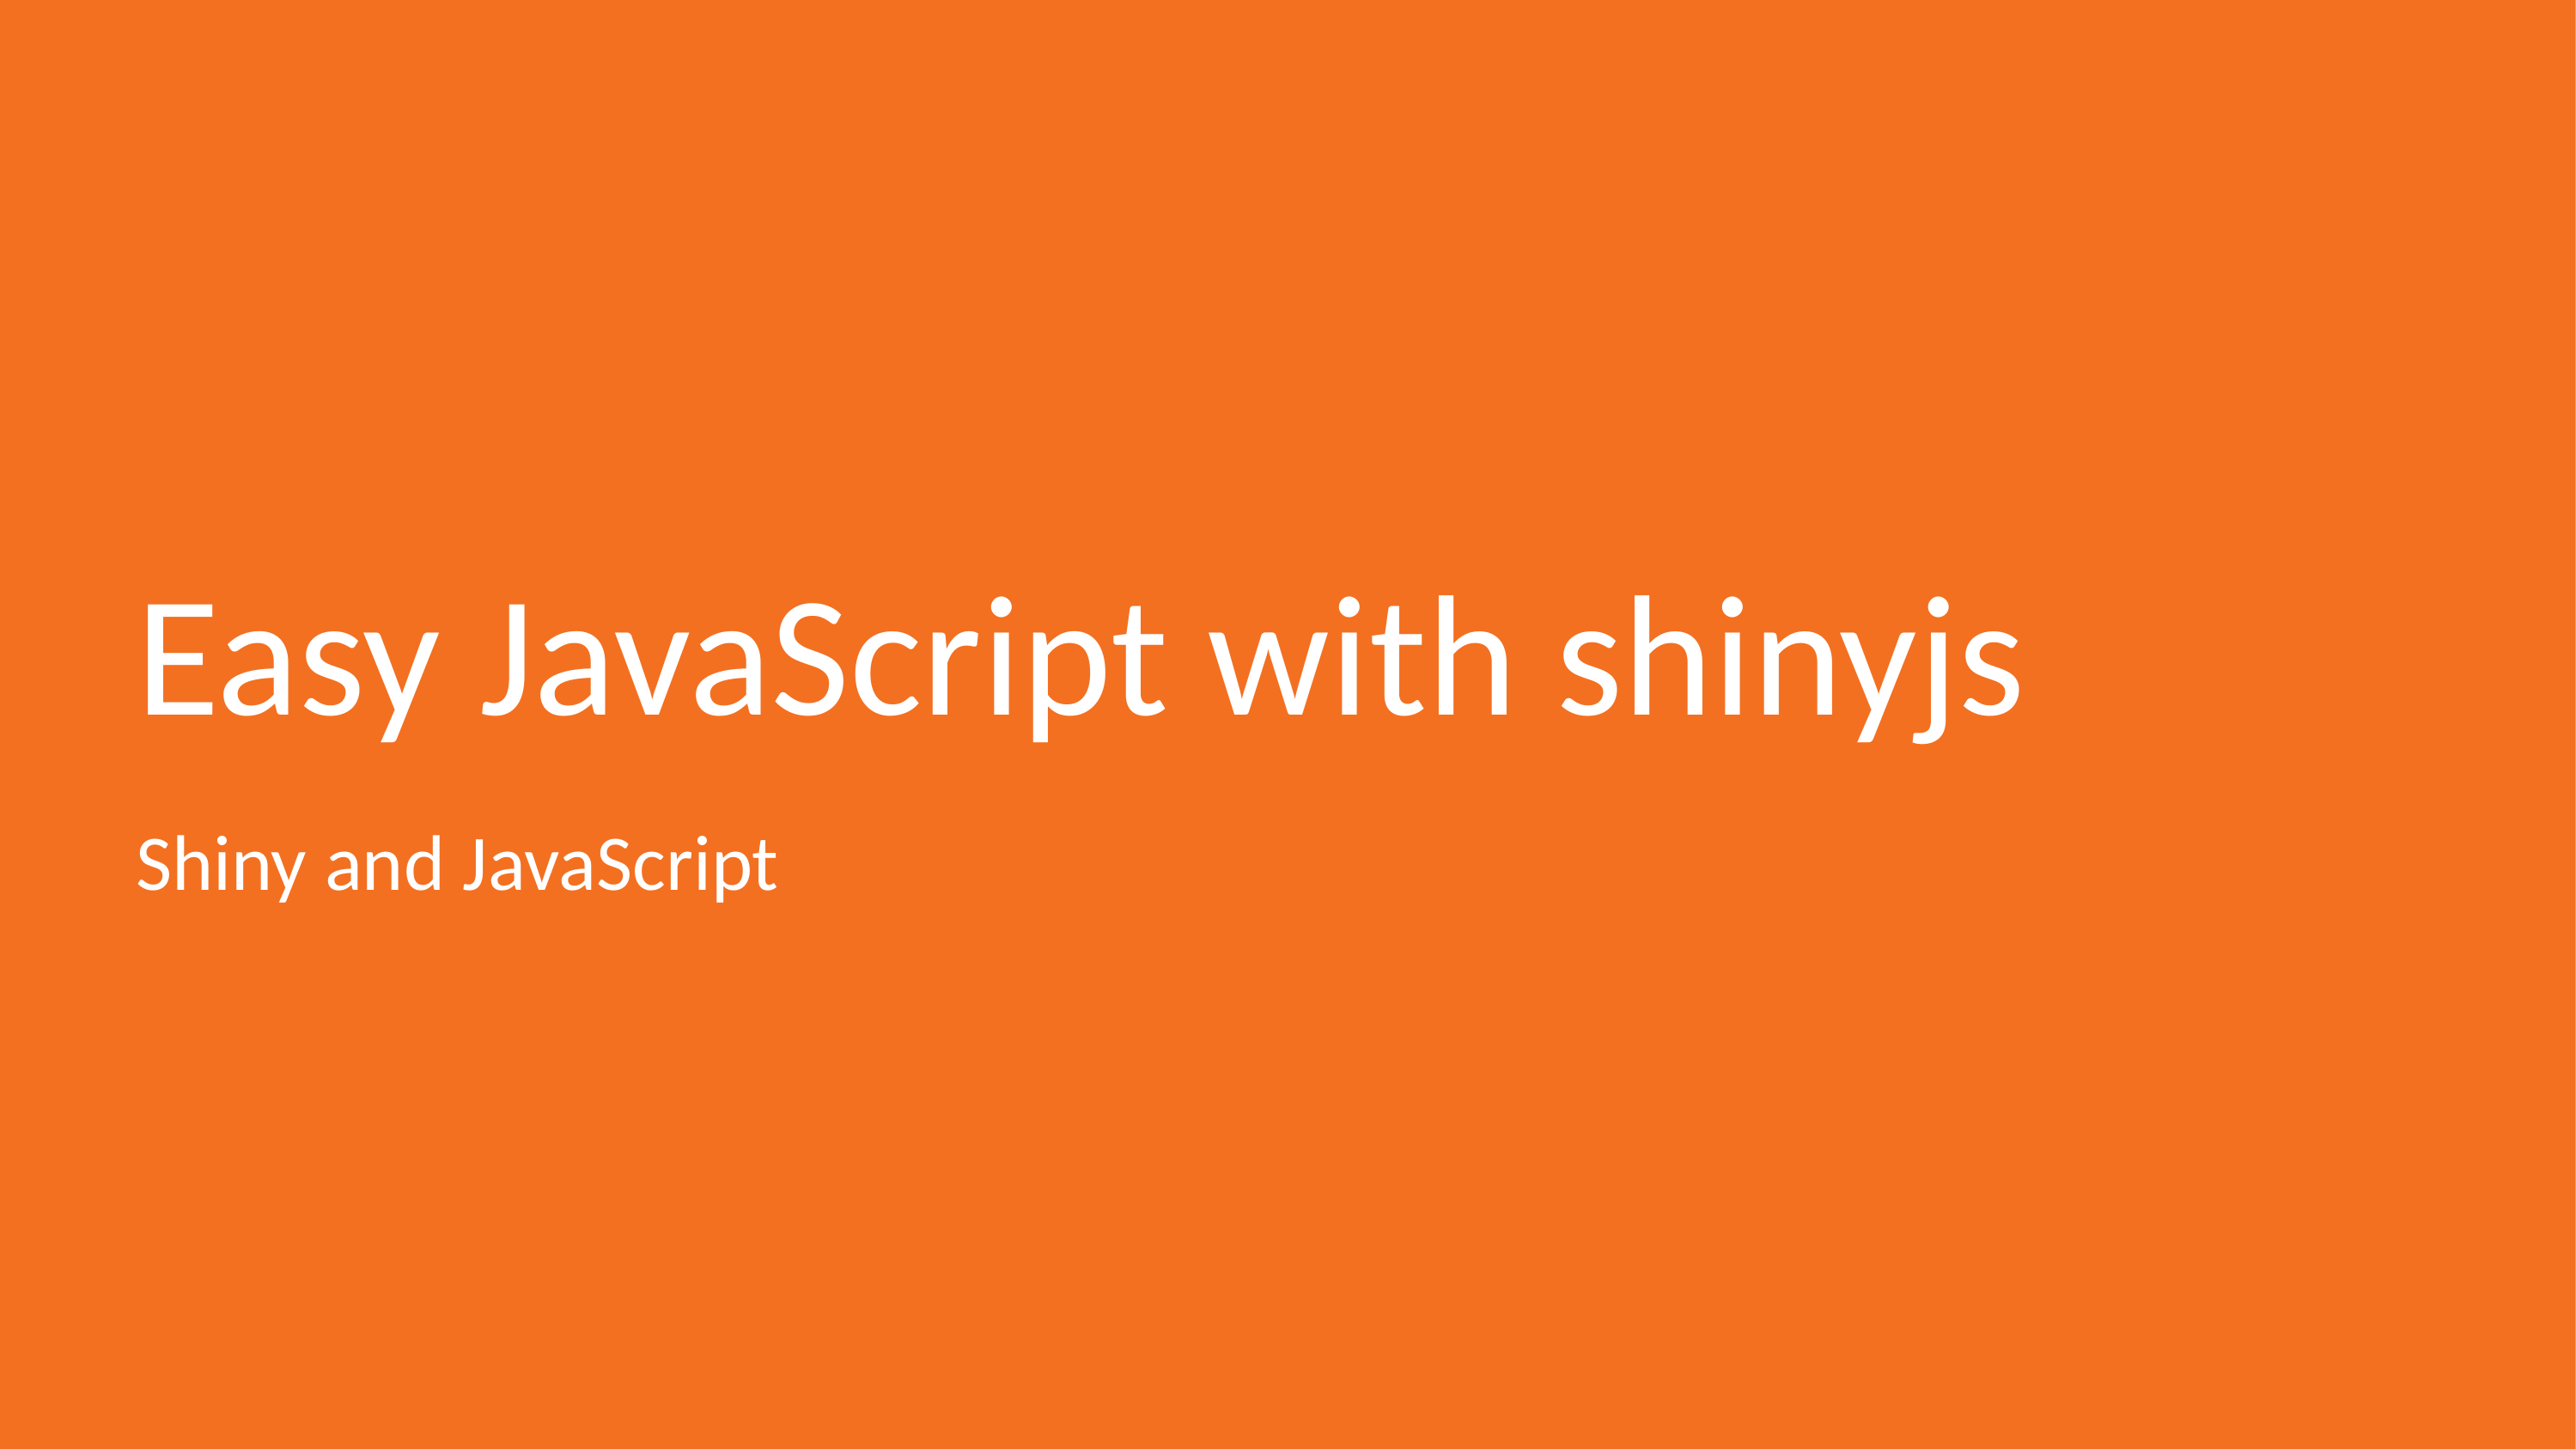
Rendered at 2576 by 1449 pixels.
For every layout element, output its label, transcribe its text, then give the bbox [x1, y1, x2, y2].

title Easy JavaScript with shinyjs [110, 512, 2427, 776]
subtitle Shiny and JavaScript [110, 785, 2427, 908]
